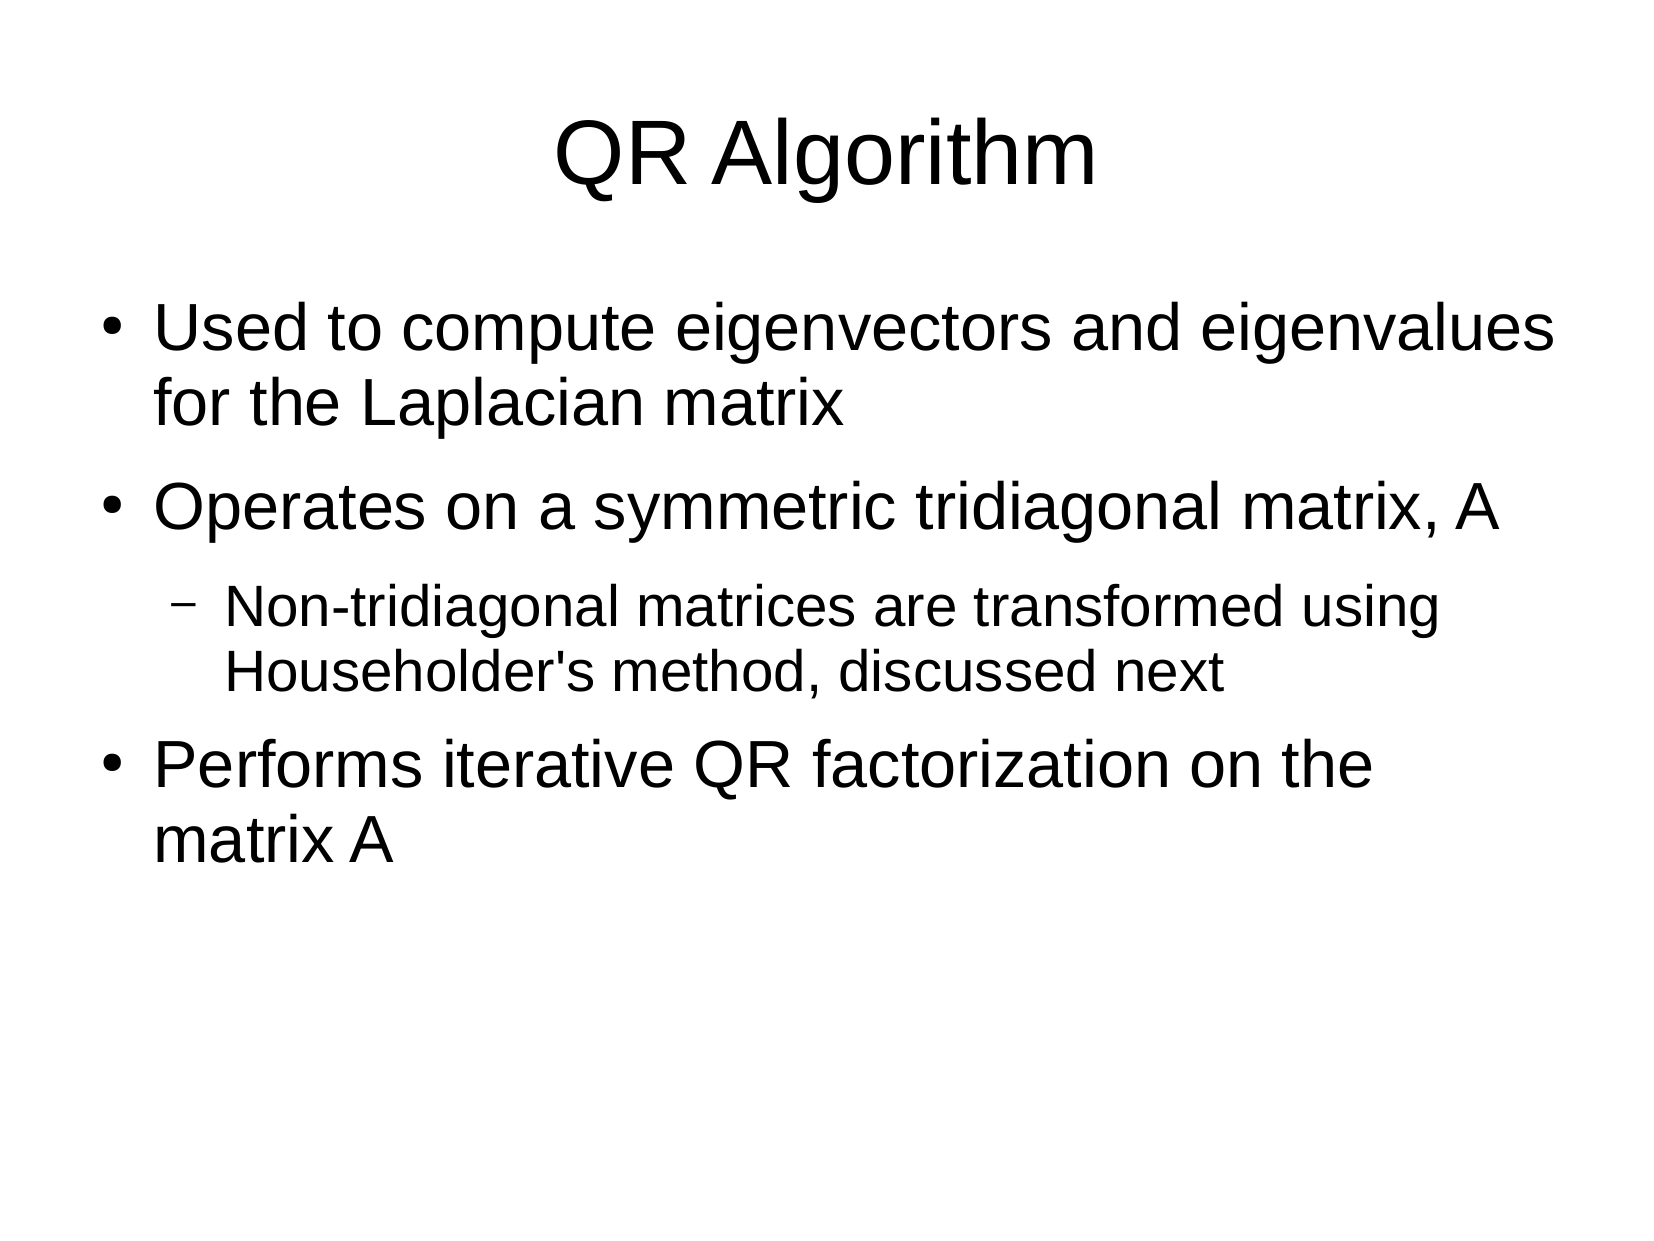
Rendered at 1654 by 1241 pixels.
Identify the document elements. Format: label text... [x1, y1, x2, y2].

list Used to compute eigenvectors and eigenvalues for the Laplacian matrix Operates on a symmetric tridiagonal matrix, A Non-tridiagonal matrices are transformed using Householder's method, discussed next Performs iterative QR factorization on the matrix A [82, 290, 1571, 1010]
title QR Algorithm [82, 49, 1571, 257]
